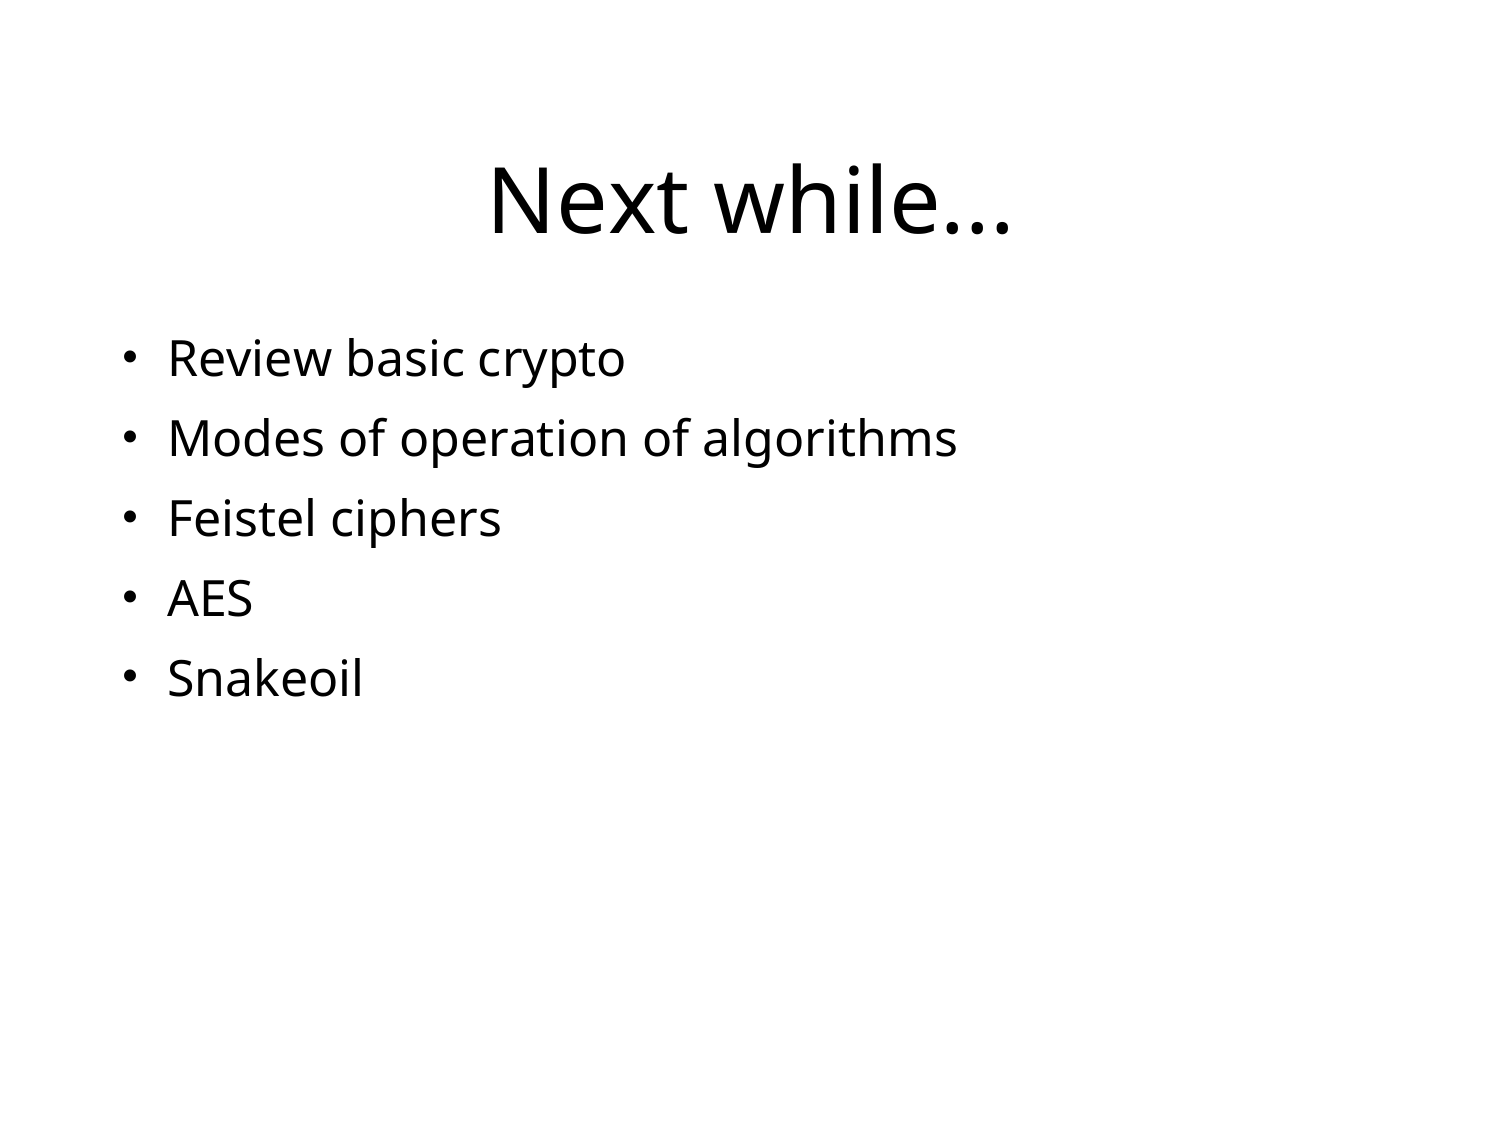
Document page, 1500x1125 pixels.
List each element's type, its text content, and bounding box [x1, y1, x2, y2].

title Next while... [121, 104, 1381, 290]
list Review basic crypto Modes of operation of algorithms Feistel ciphers AES Snakeoil [121, 326, 1381, 990]
